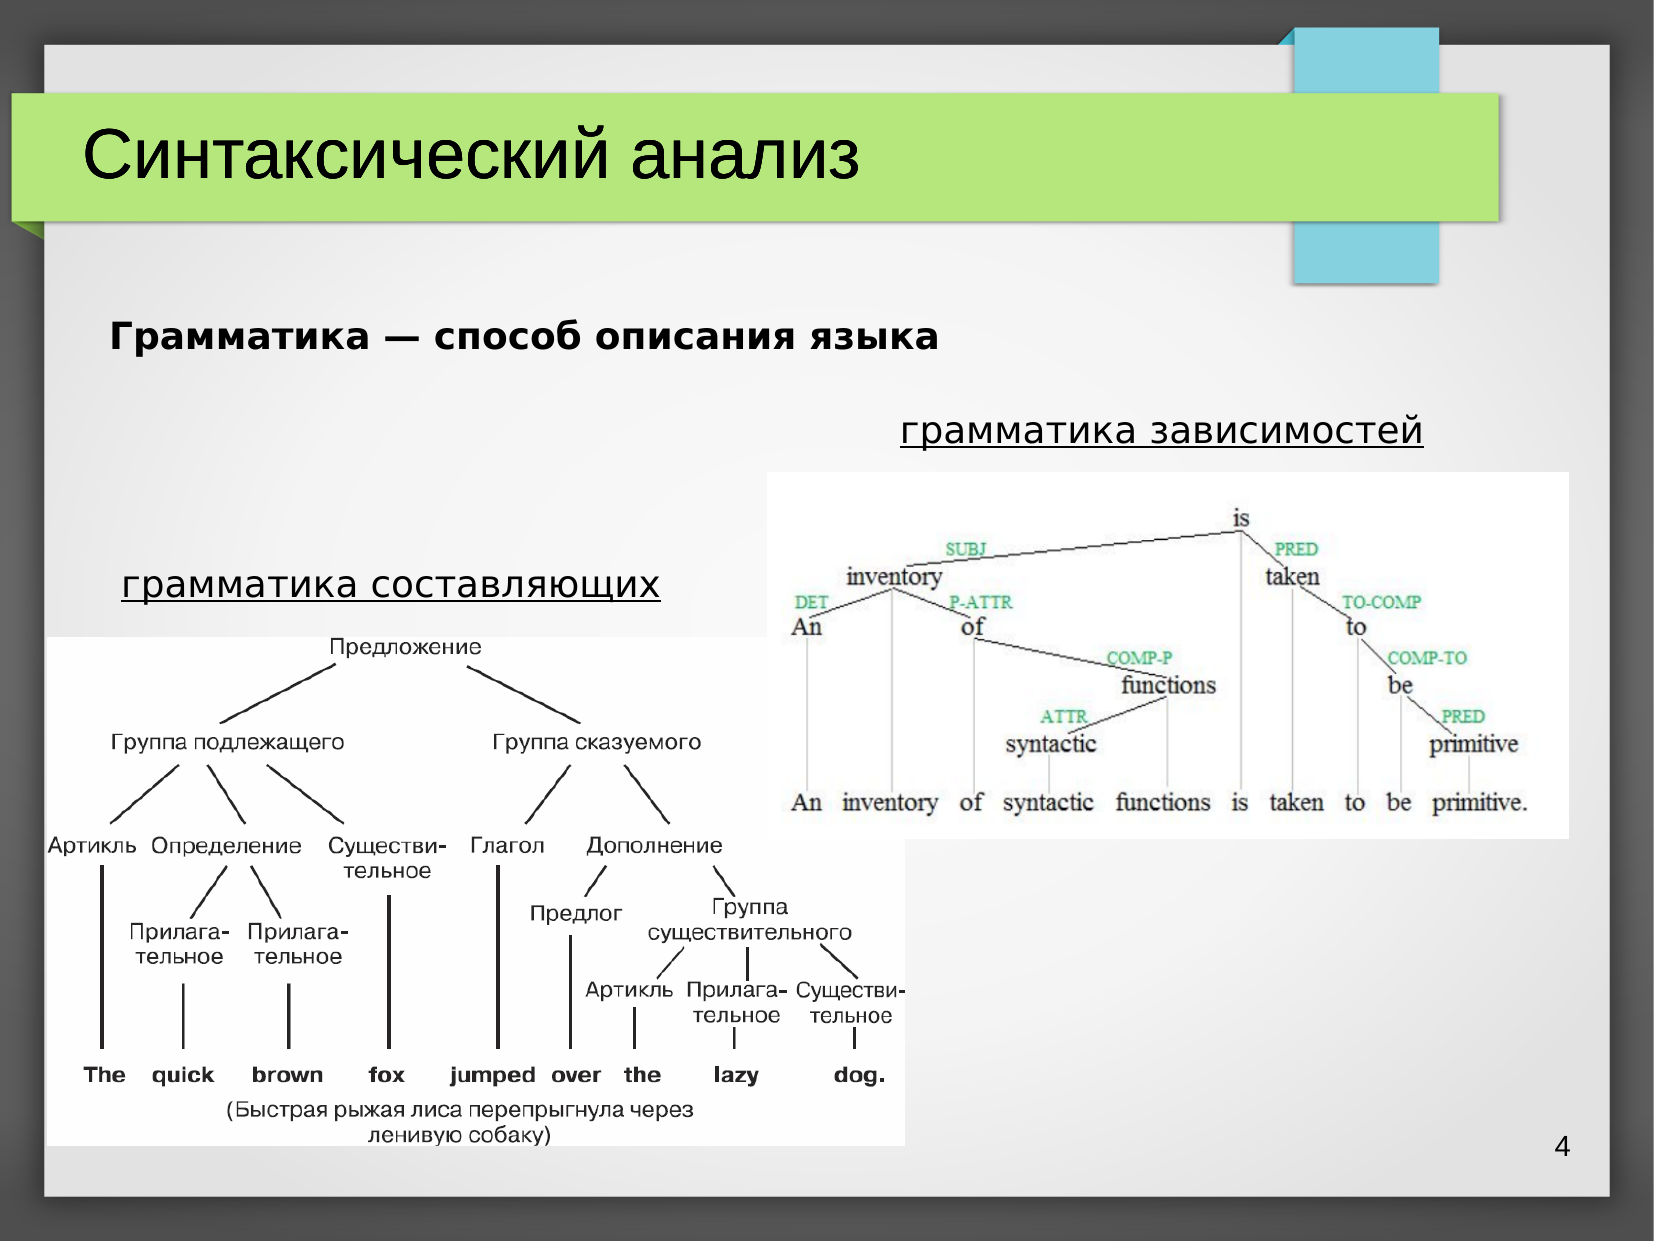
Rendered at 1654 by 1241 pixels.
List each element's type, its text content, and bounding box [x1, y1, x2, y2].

text_box грамматика составляющих [106, 555, 745, 626]
picture [0, 0, 1654, 1241]
text_box Грамматика — способ описания языка [94, 307, 1016, 366]
title Синтаксический анализ [82, 114, 993, 194]
text_box грамматика зависимостей [884, 401, 1465, 460]
